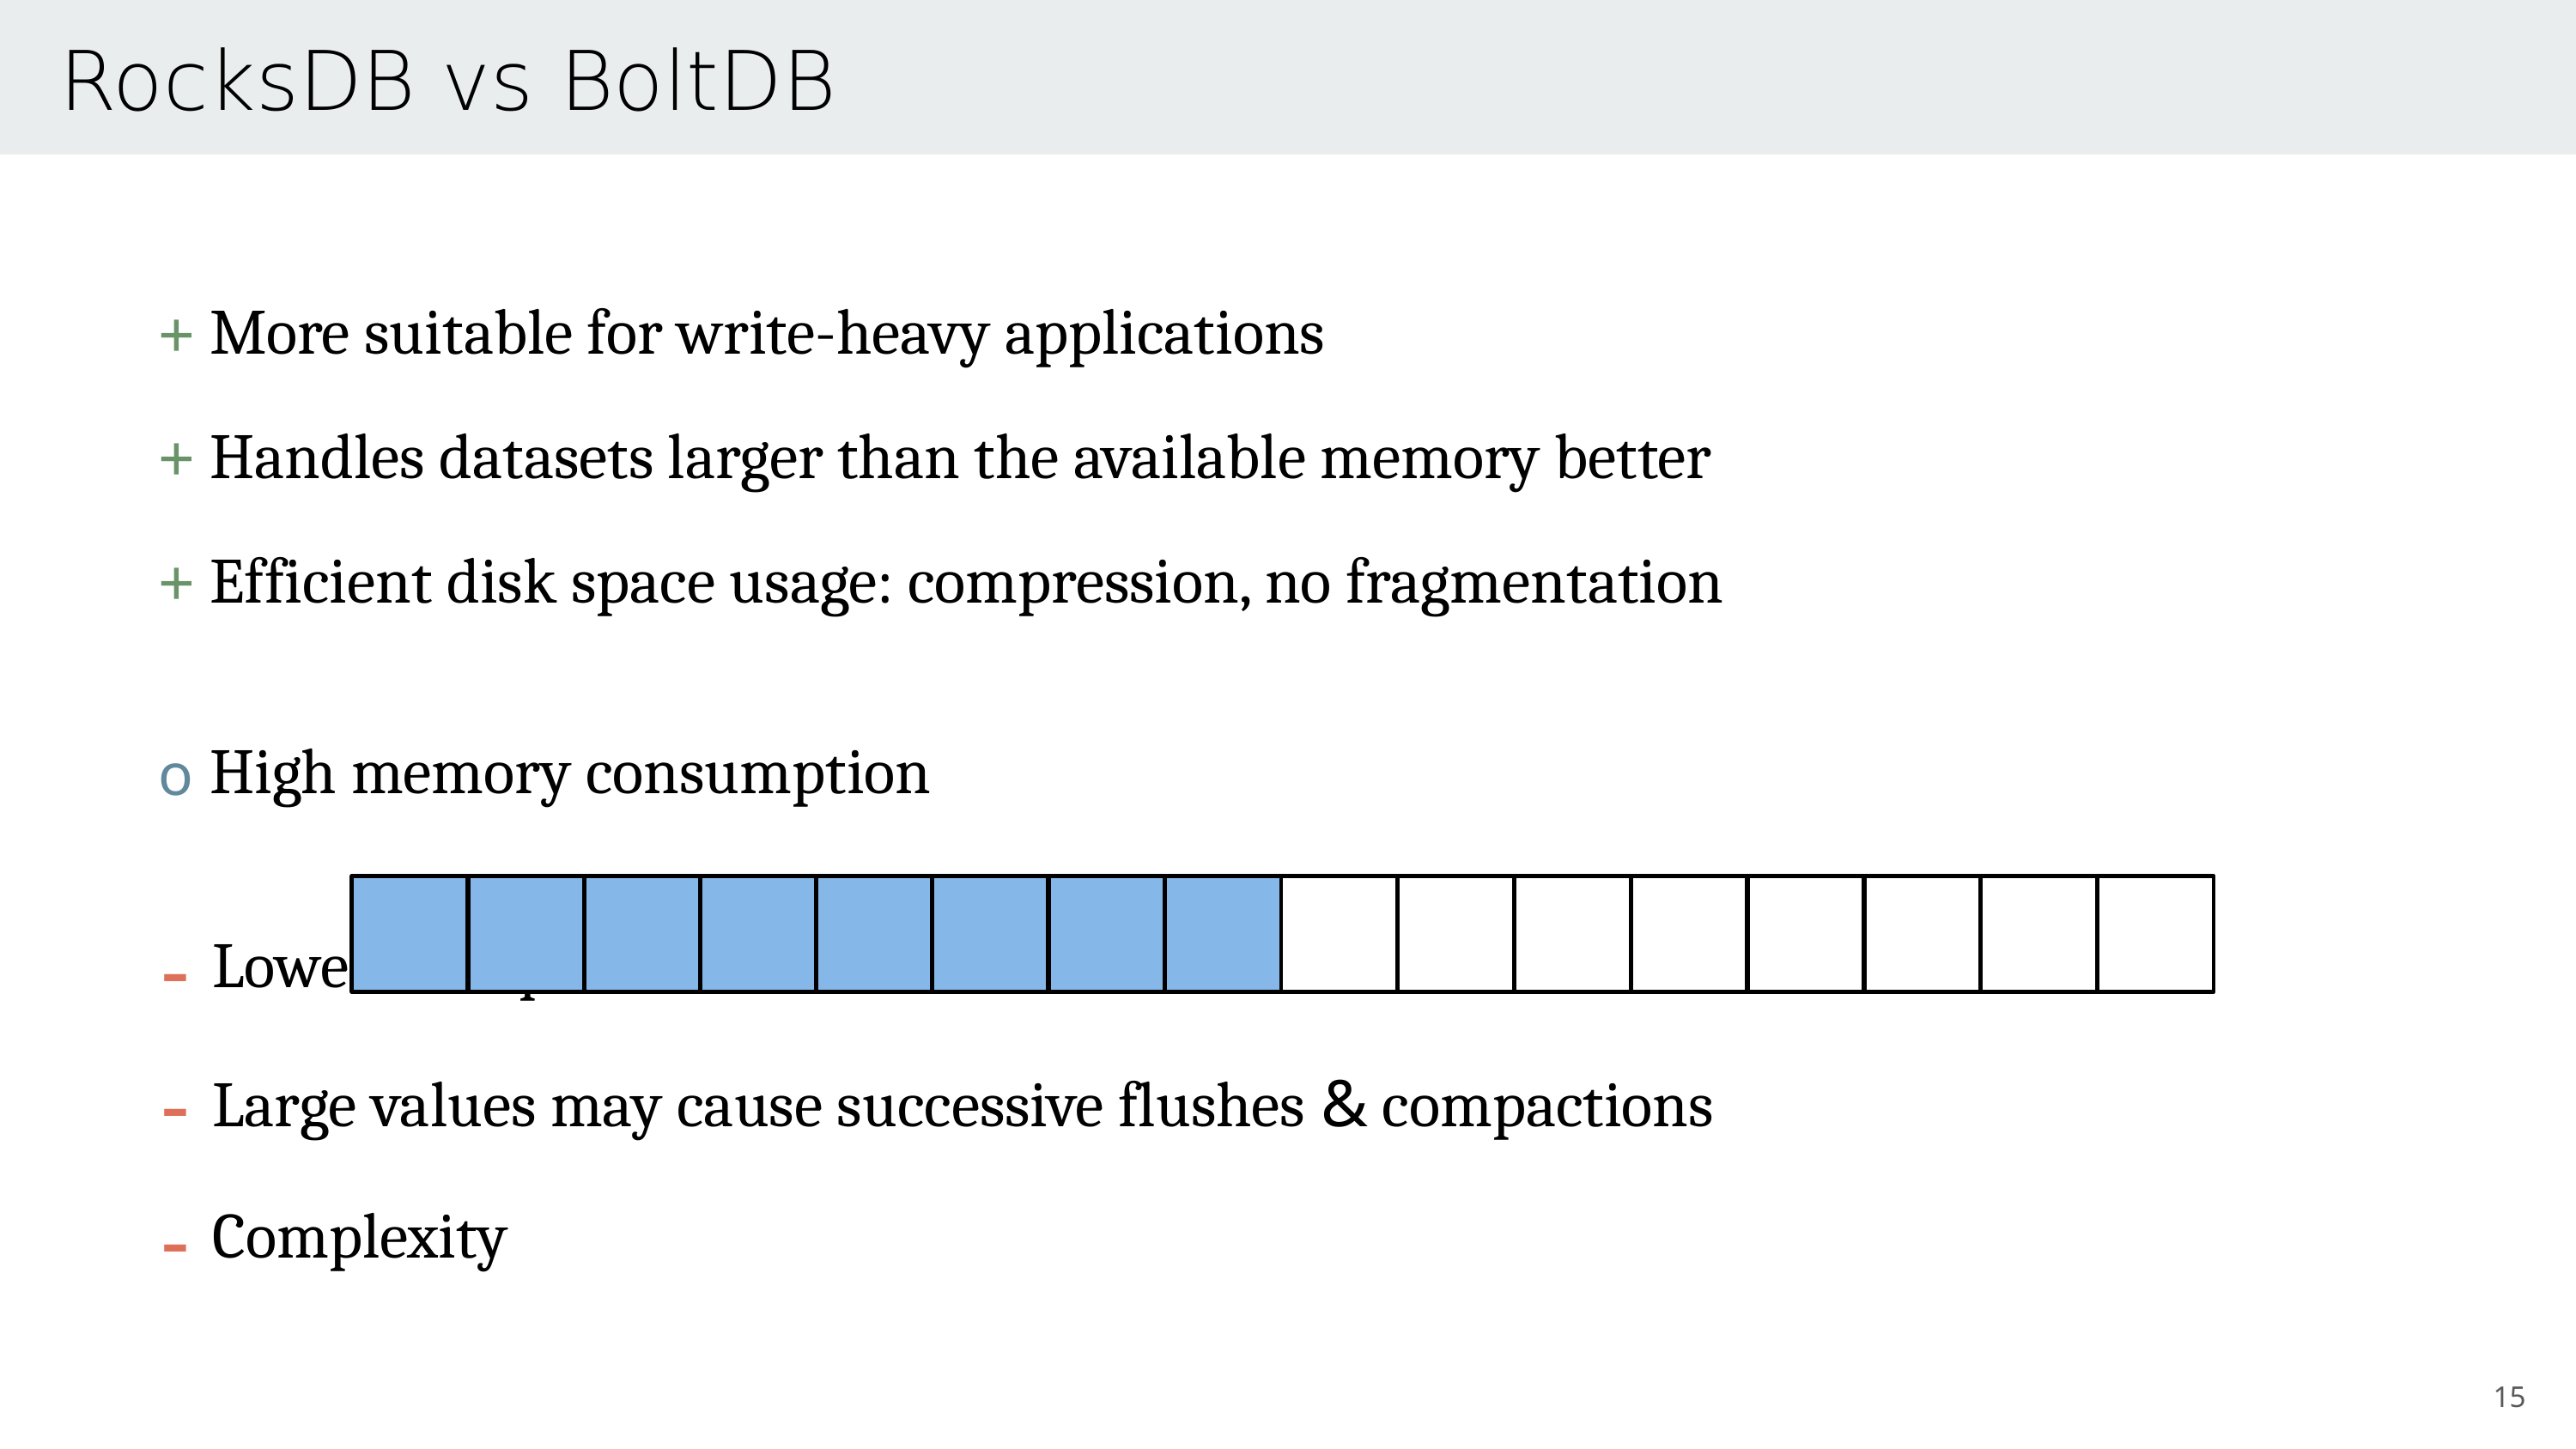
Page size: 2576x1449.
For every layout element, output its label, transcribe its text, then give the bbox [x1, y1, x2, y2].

text_box Lower read performance Large values may cause successive flushes & compactions Complexity [132, 923, 1959, 1329]
title RocksDB vs BoltDB [59, 6, 2226, 158]
text_box High memory consumption [143, 736, 1031, 825]
list More suitable for write-heavy applications Handles datasets larger than the available memory better Efficient disk space usage: compression, no fragmentation [143, 296, 2433, 1314]
text_box [351, 876, 2214, 992]
